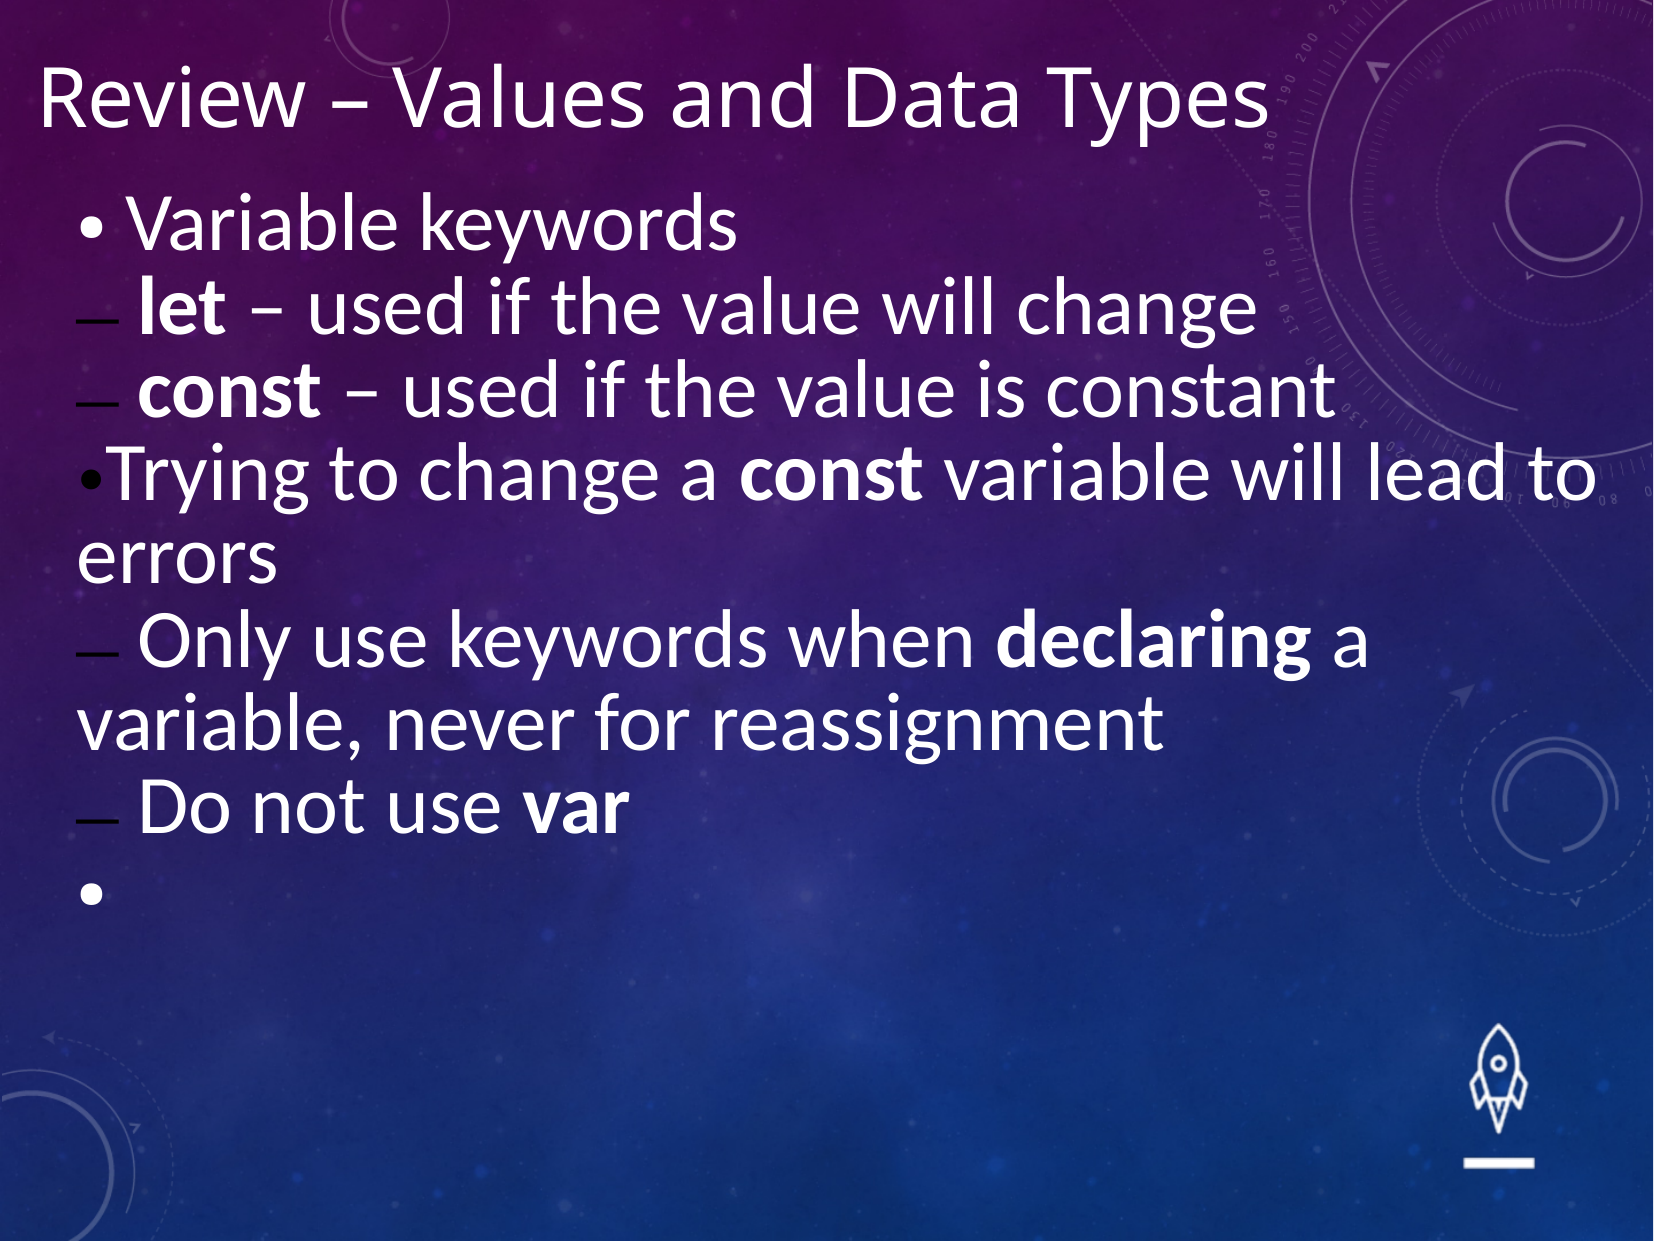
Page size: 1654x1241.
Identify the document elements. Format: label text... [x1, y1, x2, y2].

text_box Variable keywords let – used if the value will change const – used if the value is constant Trying to change a const variable will lead to errors Only use keywords when declaring a variable, never for reassignment Do not use var [60, 180, 1621, 1133]
picture [1379, 975, 1620, 1216]
text_box Review – Values and Data Types [19, 17, 1599, 174]
